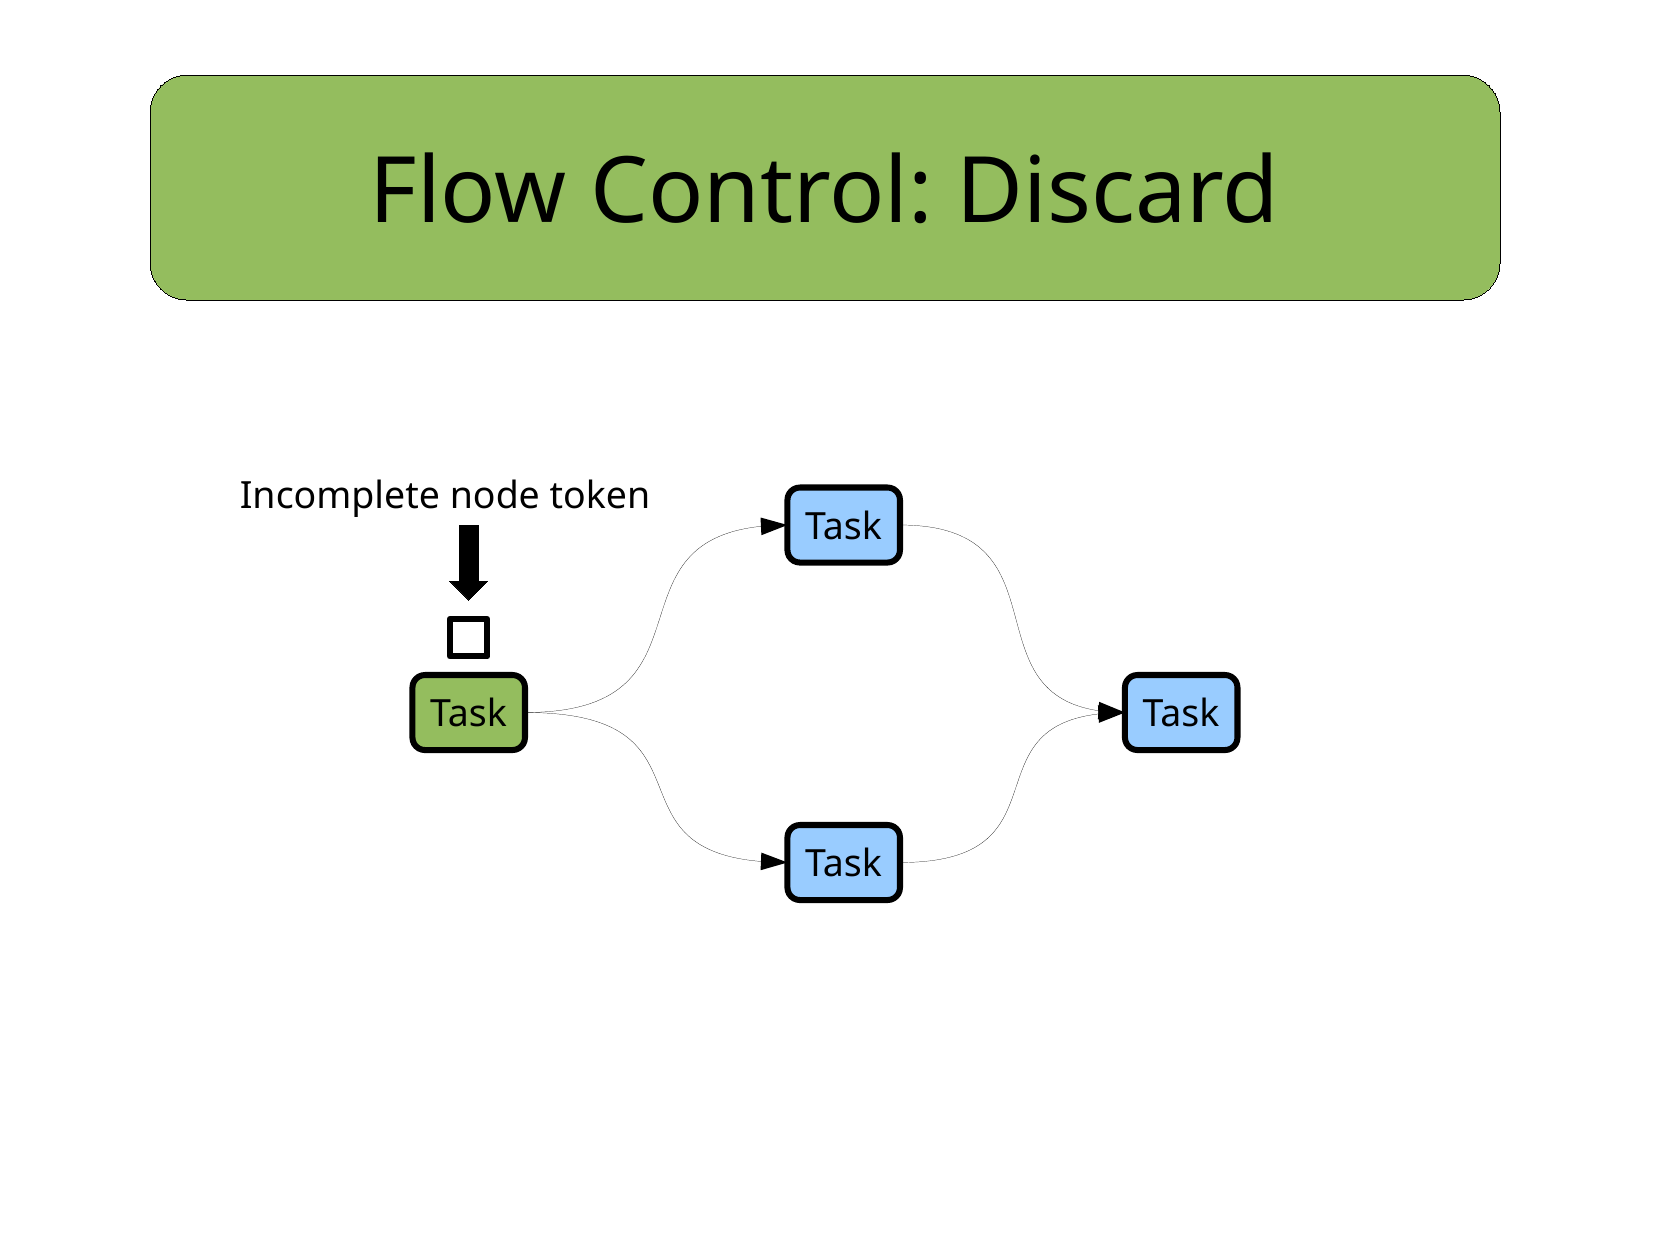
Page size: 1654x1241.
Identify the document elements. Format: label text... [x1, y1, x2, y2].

text_box Task [412, 675, 526, 751]
text_box Task [1124, 675, 1238, 751]
text_box Task [787, 825, 901, 901]
text_box Flow Control: Discard [150, 75, 1501, 301]
text_box [449, 525, 488, 601]
text_box Incomplete node token [225, 461, 646, 526]
text_box Task [787, 487, 901, 563]
text_box [449, 618, 488, 657]
